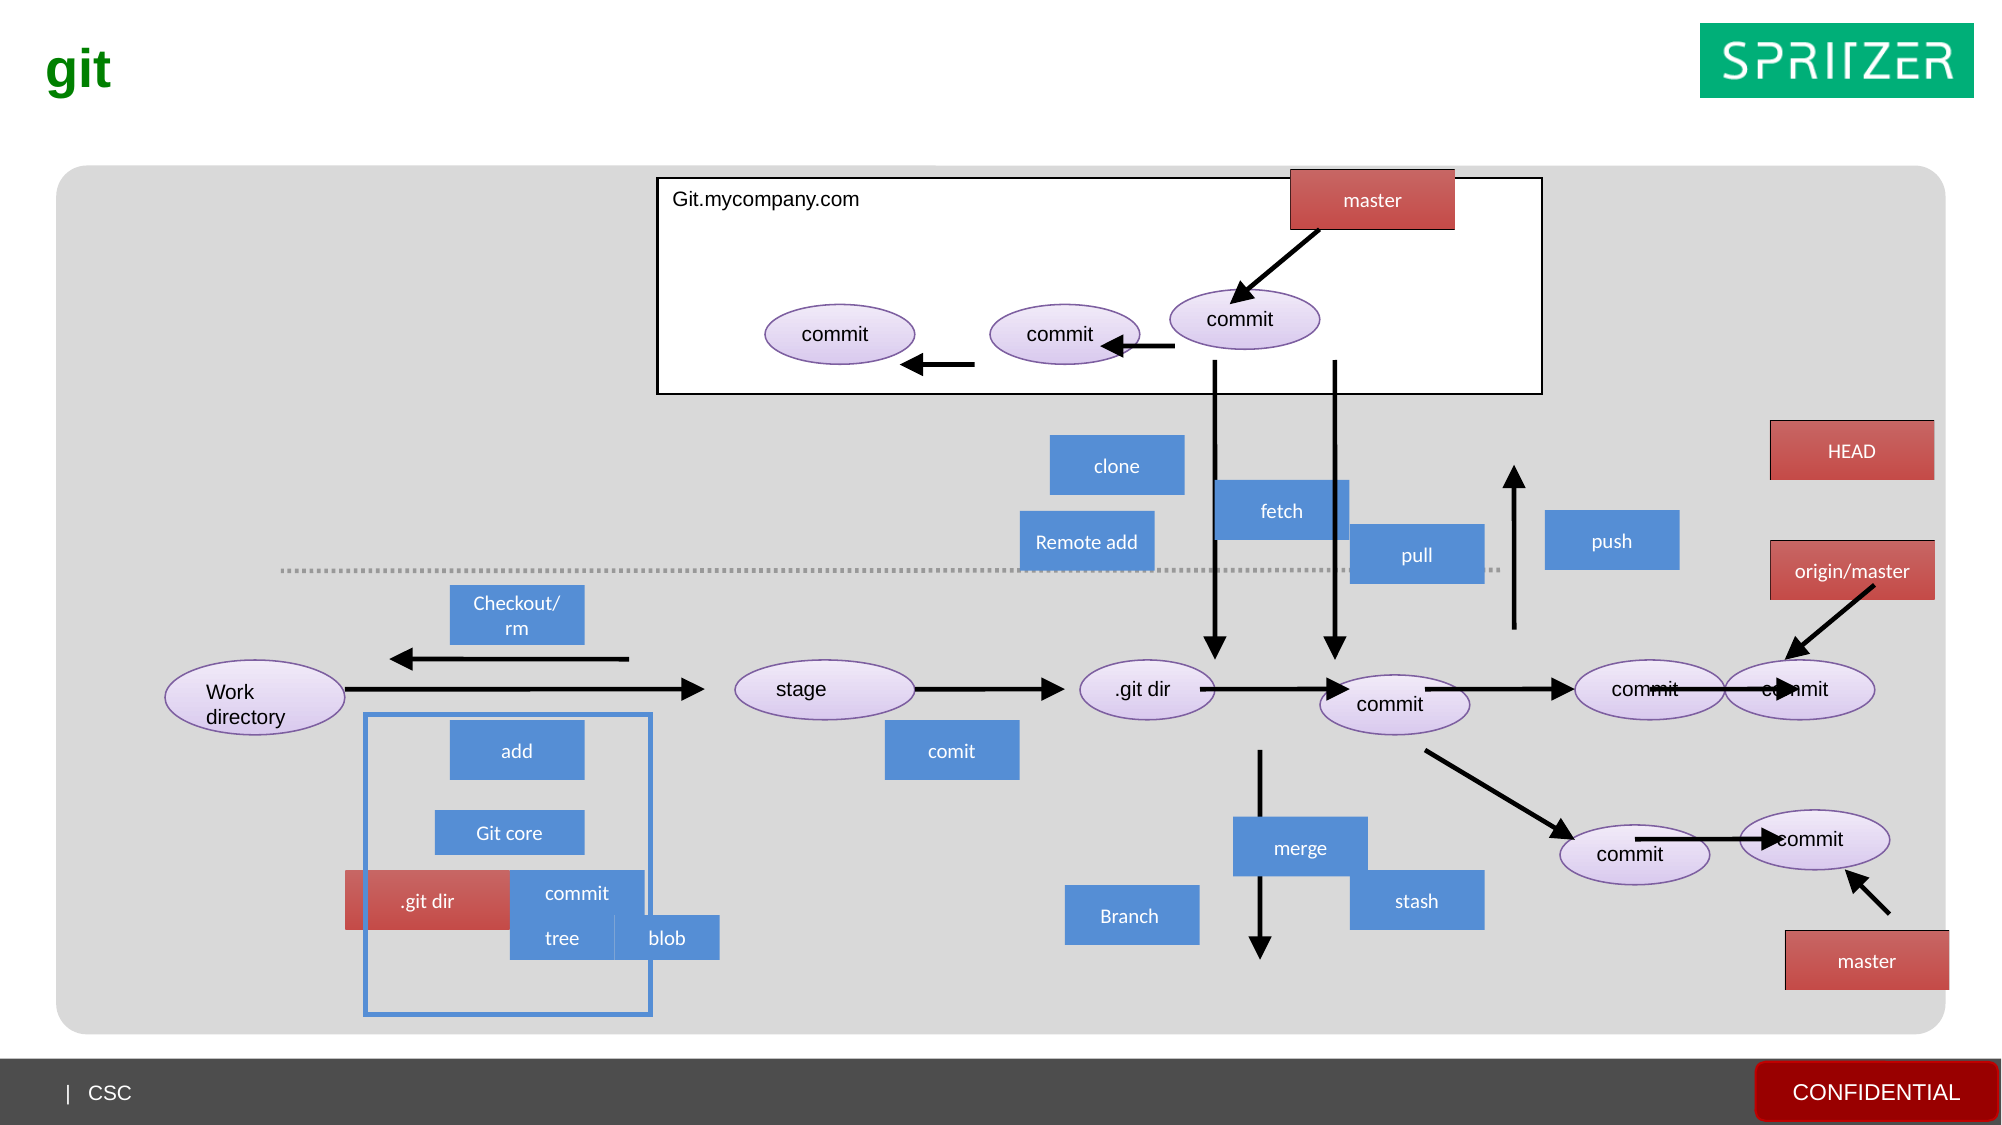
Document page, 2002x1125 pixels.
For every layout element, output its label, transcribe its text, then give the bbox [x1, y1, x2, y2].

text_box blob [614, 915, 720, 960]
text_box commit [509, 870, 645, 915]
text_box master [1784, 930, 1950, 990]
text_box origin/master [1770, 539, 1935, 600]
text_box stash [1349, 870, 1485, 930]
text_box commit [1170, 289, 1320, 350]
text_box commit [1575, 659, 1725, 720]
text_box HEAD [1769, 420, 1935, 480]
text_box commit [1725, 659, 1875, 720]
text_box Checkout/rm [449, 585, 585, 645]
text_box .git dir [368, 870, 509, 930]
text_box commit [1560, 824, 1710, 885]
text_box add [449, 720, 585, 780]
text_box Branch [1064, 885, 1200, 945]
text_box fetch [1338, 479, 1350, 540]
text_box commit [990, 304, 1140, 365]
text_box git [45, 27, 1954, 99]
text_box Work directory [165, 660, 345, 735]
text_box Git.mycompany.com [657, 178, 1543, 395]
text_box .git dir [1080, 659, 1215, 720]
text_box tree [509, 915, 614, 960]
text_box merge [1233, 816, 1368, 877]
text_box clone [1049, 435, 1185, 495]
text_box commit [1320, 674, 1470, 735]
picture [1700, 23, 1974, 98]
text_box comit [884, 720, 1020, 780]
text_box stage [735, 659, 915, 720]
text_box commit [1740, 809, 1890, 870]
text_box fetch [1214, 479, 1332, 540]
text_box commit [765, 304, 915, 365]
text_box master [1290, 169, 1455, 230]
text_box Remote add [1019, 510, 1155, 571]
text_box Git core [434, 810, 585, 855]
text_box push [1544, 510, 1680, 570]
text_box pull [1349, 524, 1485, 584]
text_box .git dir [345, 870, 363, 930]
